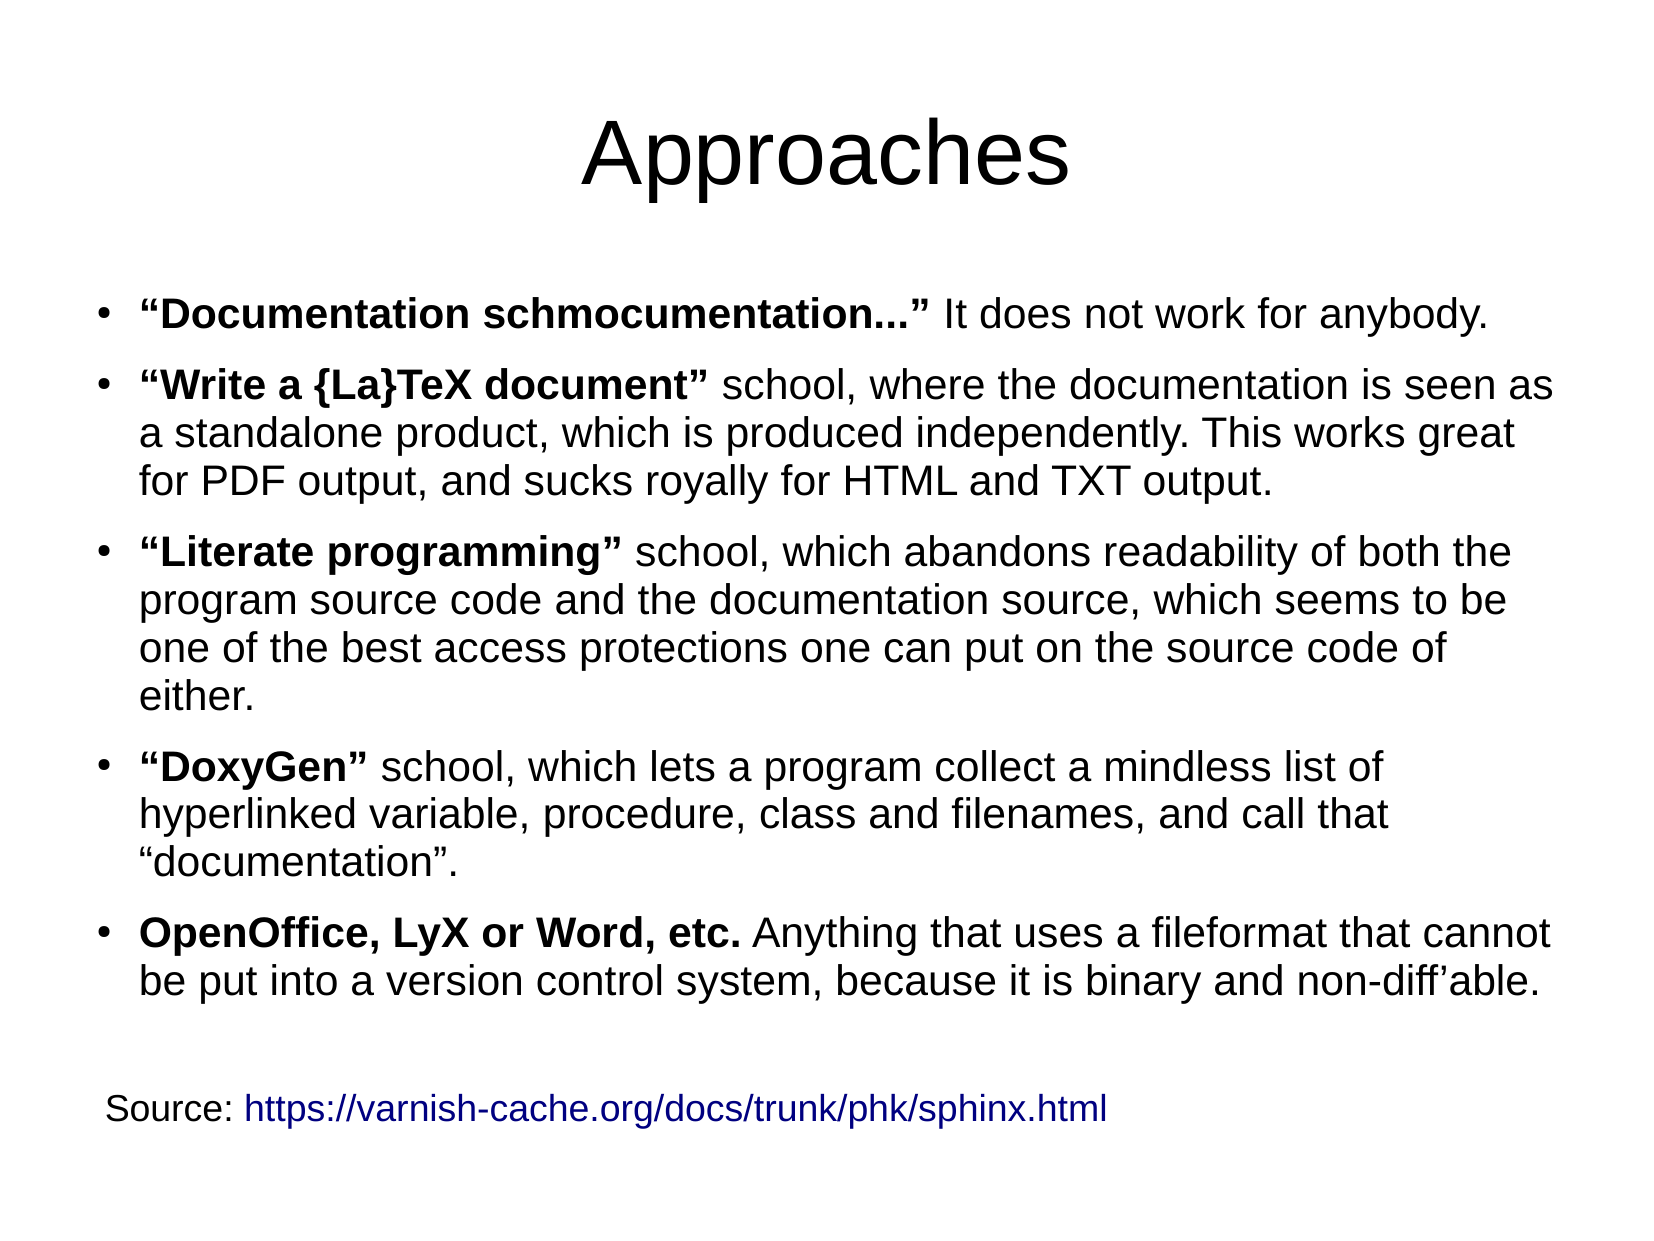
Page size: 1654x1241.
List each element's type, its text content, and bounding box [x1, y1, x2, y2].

text_box Source: https://varnish-cache.org/docs/trunk/phk/sphinx.html [90, 1080, 1123, 1137]
list “Documentation schmocumentation...” It does not work for anybody. “Write a {La}TeX document” school, where the documentation is seen as a standalone product, which is produced independently. This works great for PDF output, and sucks royally for HTML and TXT output. “Literate programming” school, which abandons readability of both the program source code and the documentation source, which seems to be one of the best access protections one can put on the source code of either. “DoxyGen” school, which lets a program collect a mindless list of hyperlinked variable, procedure, class and filenames, and call that “documentation”. OpenOffice, LyX or Word, etc. Anything that uses a fileformat that cannot be put into a version control system, because it is binary and non-diff’able. [82, 290, 1571, 1010]
title Approaches [82, 49, 1571, 257]
